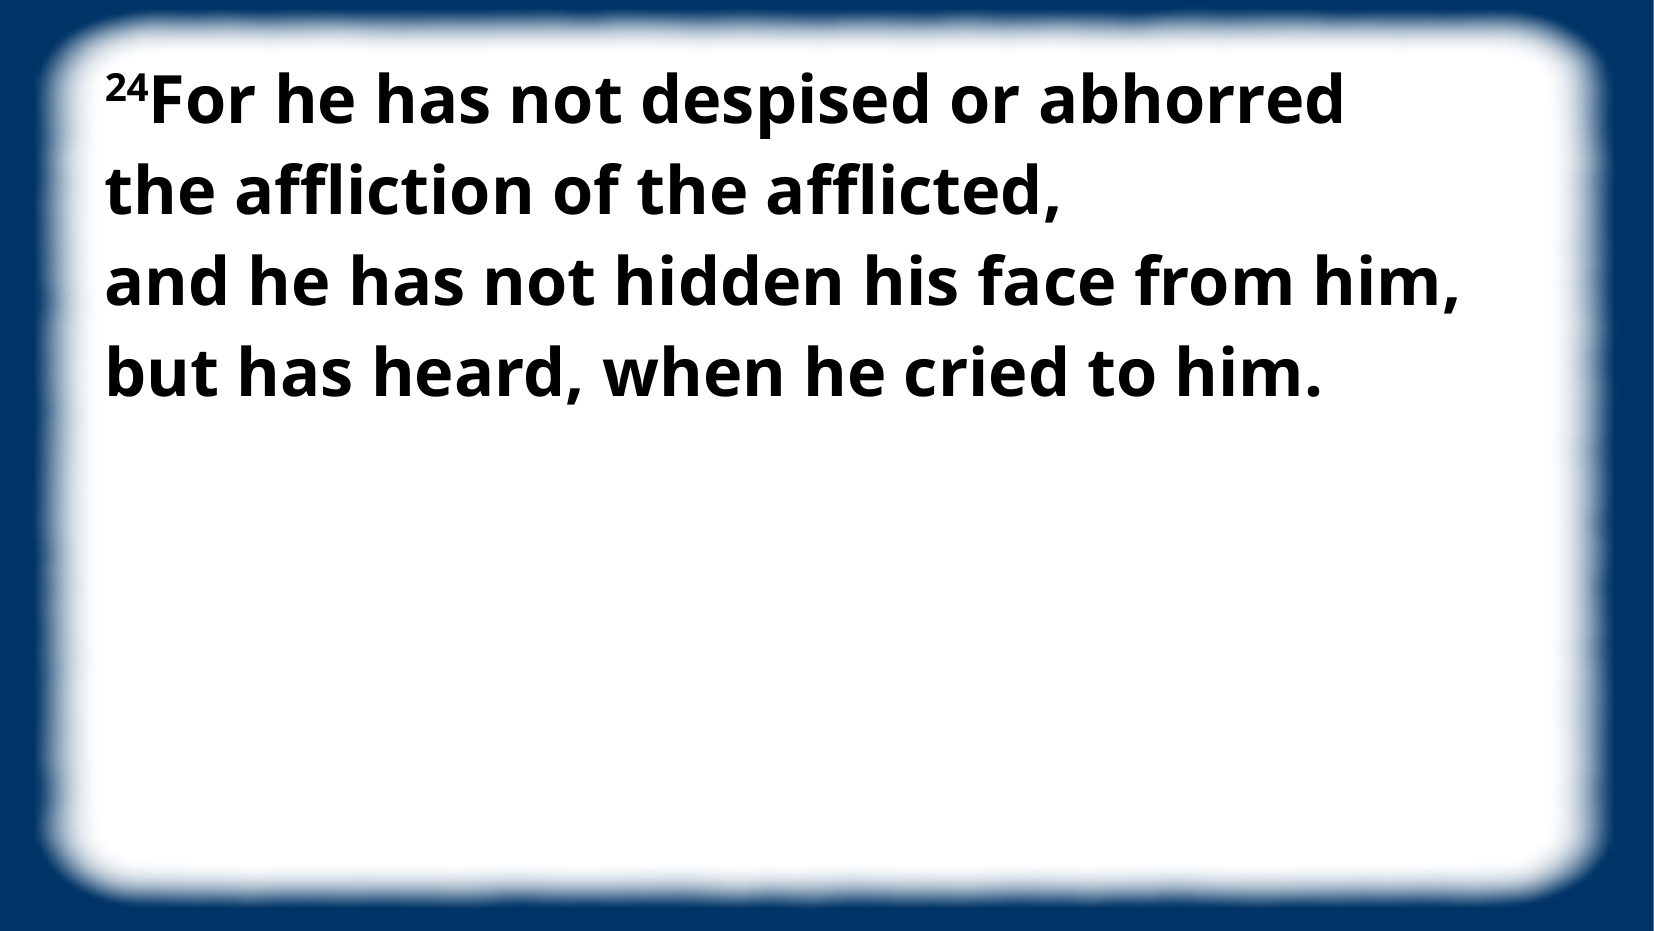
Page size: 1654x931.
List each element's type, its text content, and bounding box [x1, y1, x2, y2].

picture [0, 0, 1654, 931]
text_box 24For he has not despised or abhorred the affliction of the afflicted, and he has not hidden his face from him, but has heard, when he cried to him. [90, 45, 1561, 415]
